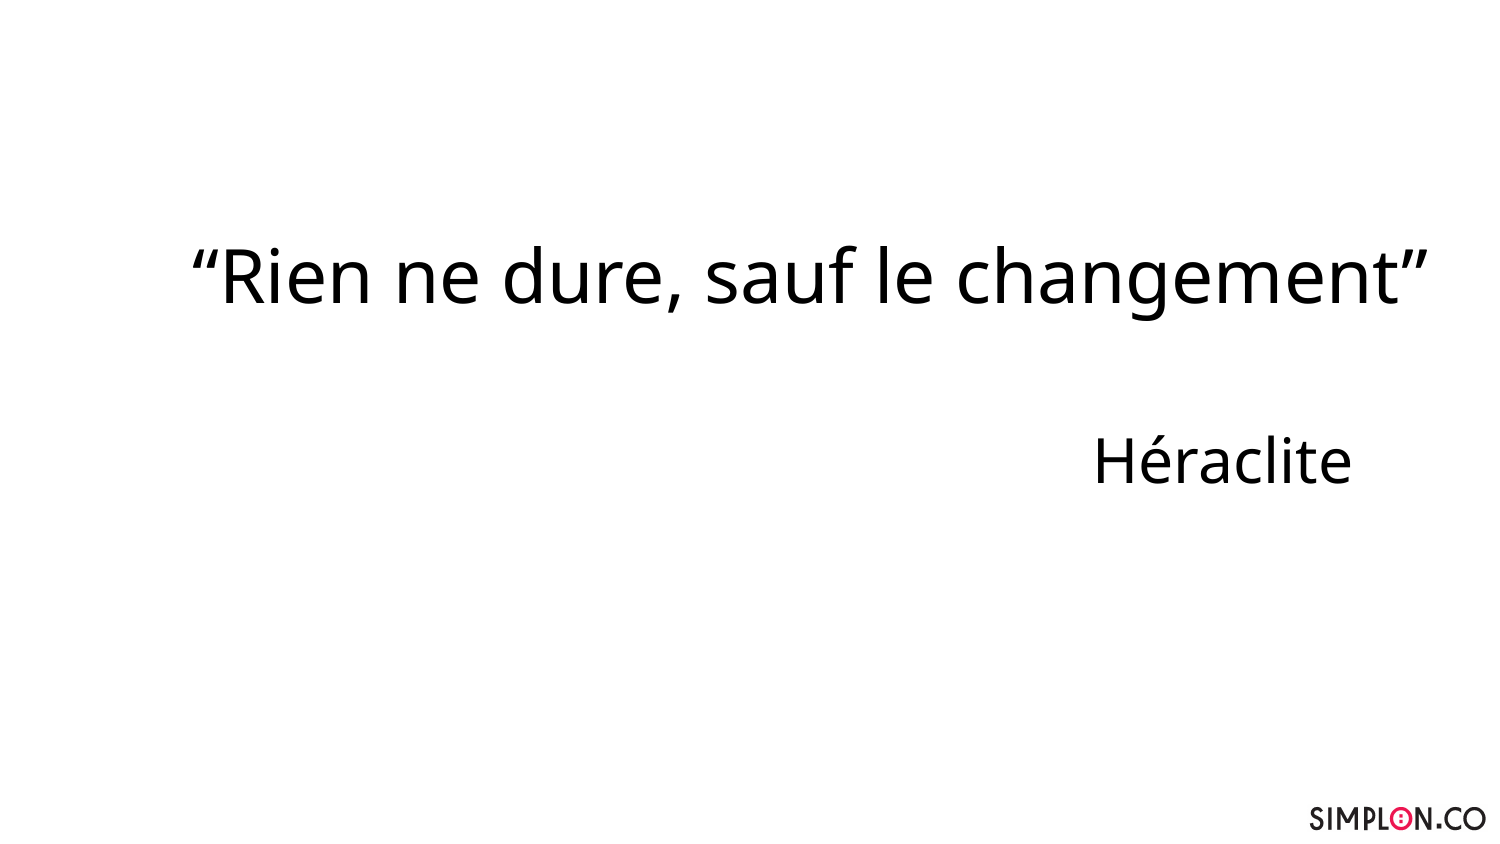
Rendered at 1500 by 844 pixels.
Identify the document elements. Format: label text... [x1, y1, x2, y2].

picture [1307, 804, 1488, 832]
text_box “Rien ne dure, sauf le changement” Héraclite [177, 213, 1463, 549]
